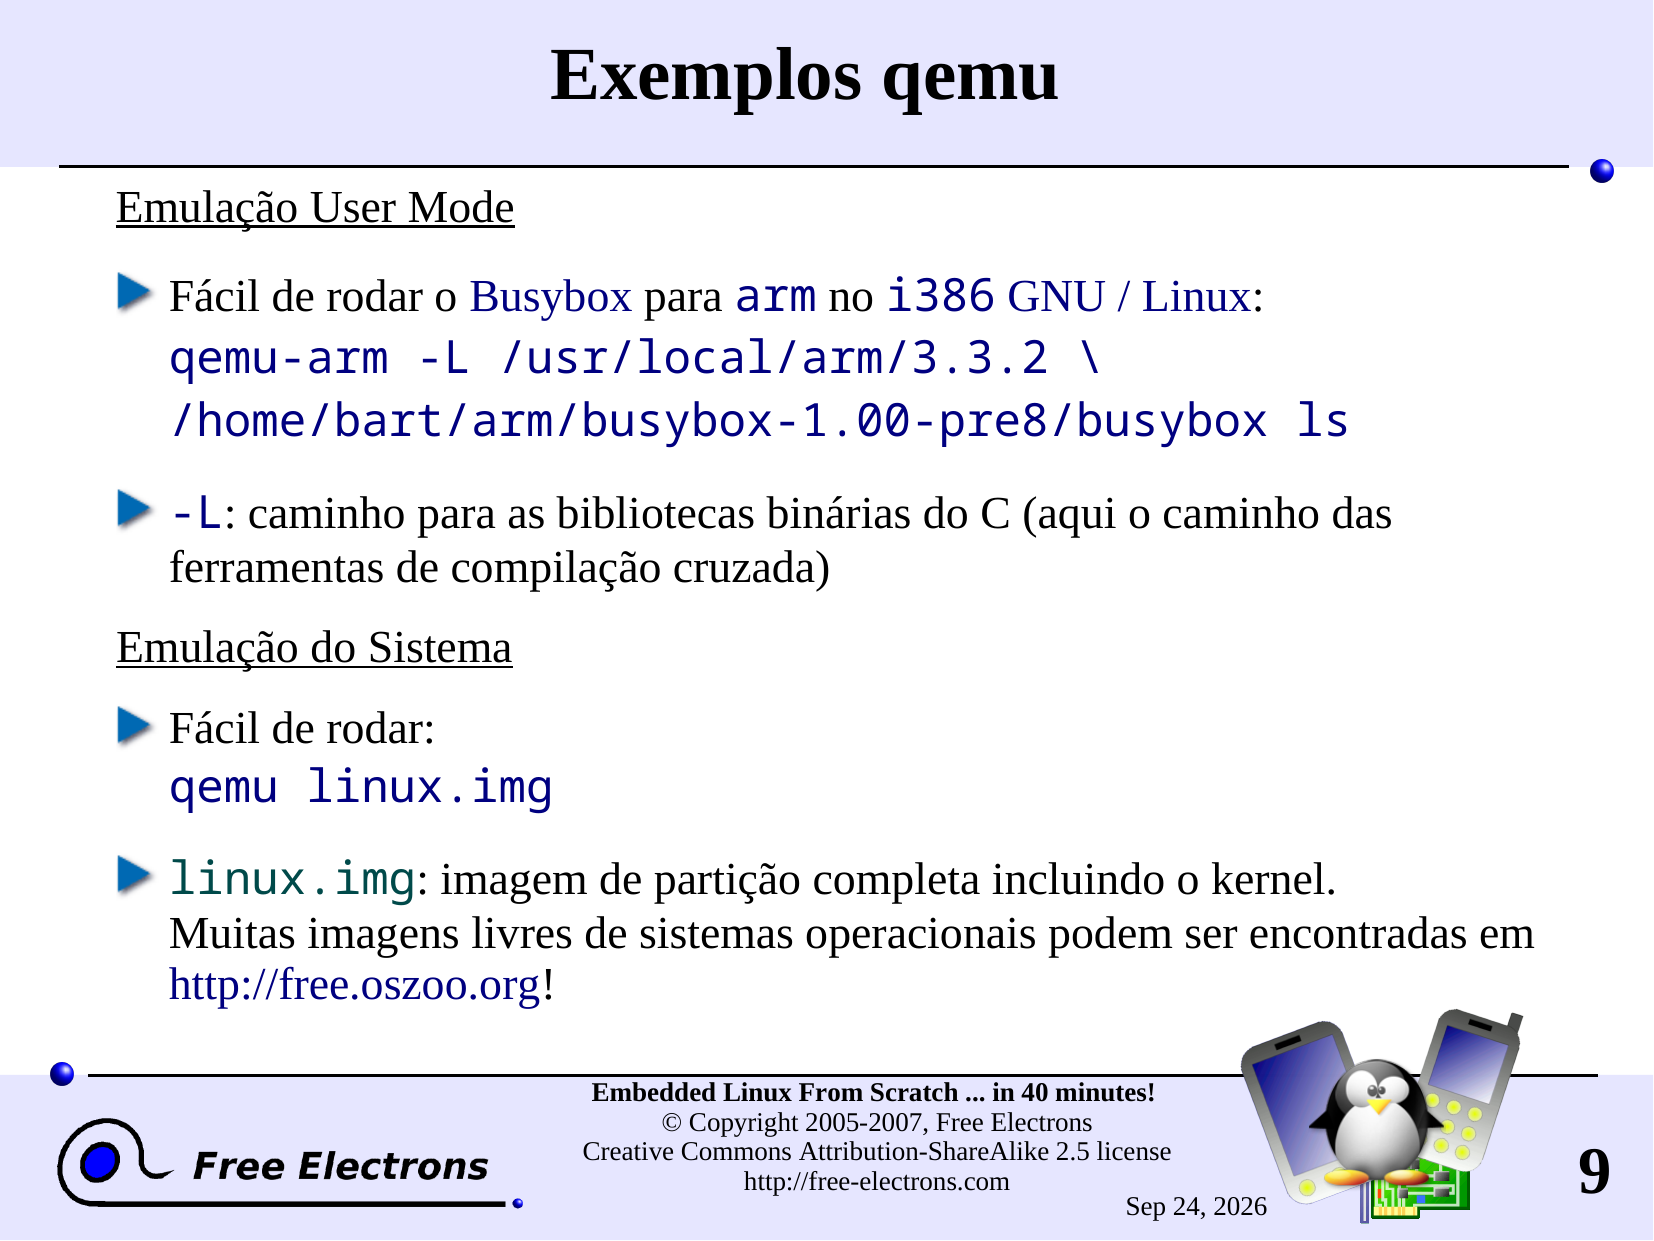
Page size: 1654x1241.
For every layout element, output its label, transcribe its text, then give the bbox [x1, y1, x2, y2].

list Emulação User Mode Fácil de rodar o Busybox para arm no i386 GNU / Linux: qemu-arm -L /usr/local/arm/3.3.2 \ /home/bart/arm/busybox-1.00-pre8/busybox ls -L: caminho para as bibliotecas binárias do C (aqui o caminho das ferramentas de compilação cruzada) Emulação do Sistema Fácil de rodar: qemu linux.img linux.img: imagem de partição completa incluindo o kernel. Muitas imagens livres de sistemas operacionais podem ser encontradas em http://free.oszoo.org! [97, 181, 1581, 1061]
picture [50, 1107, 527, 1216]
picture [1229, 1061, 1523, 1241]
title Exemplos qemu [60, 25, 1551, 124]
